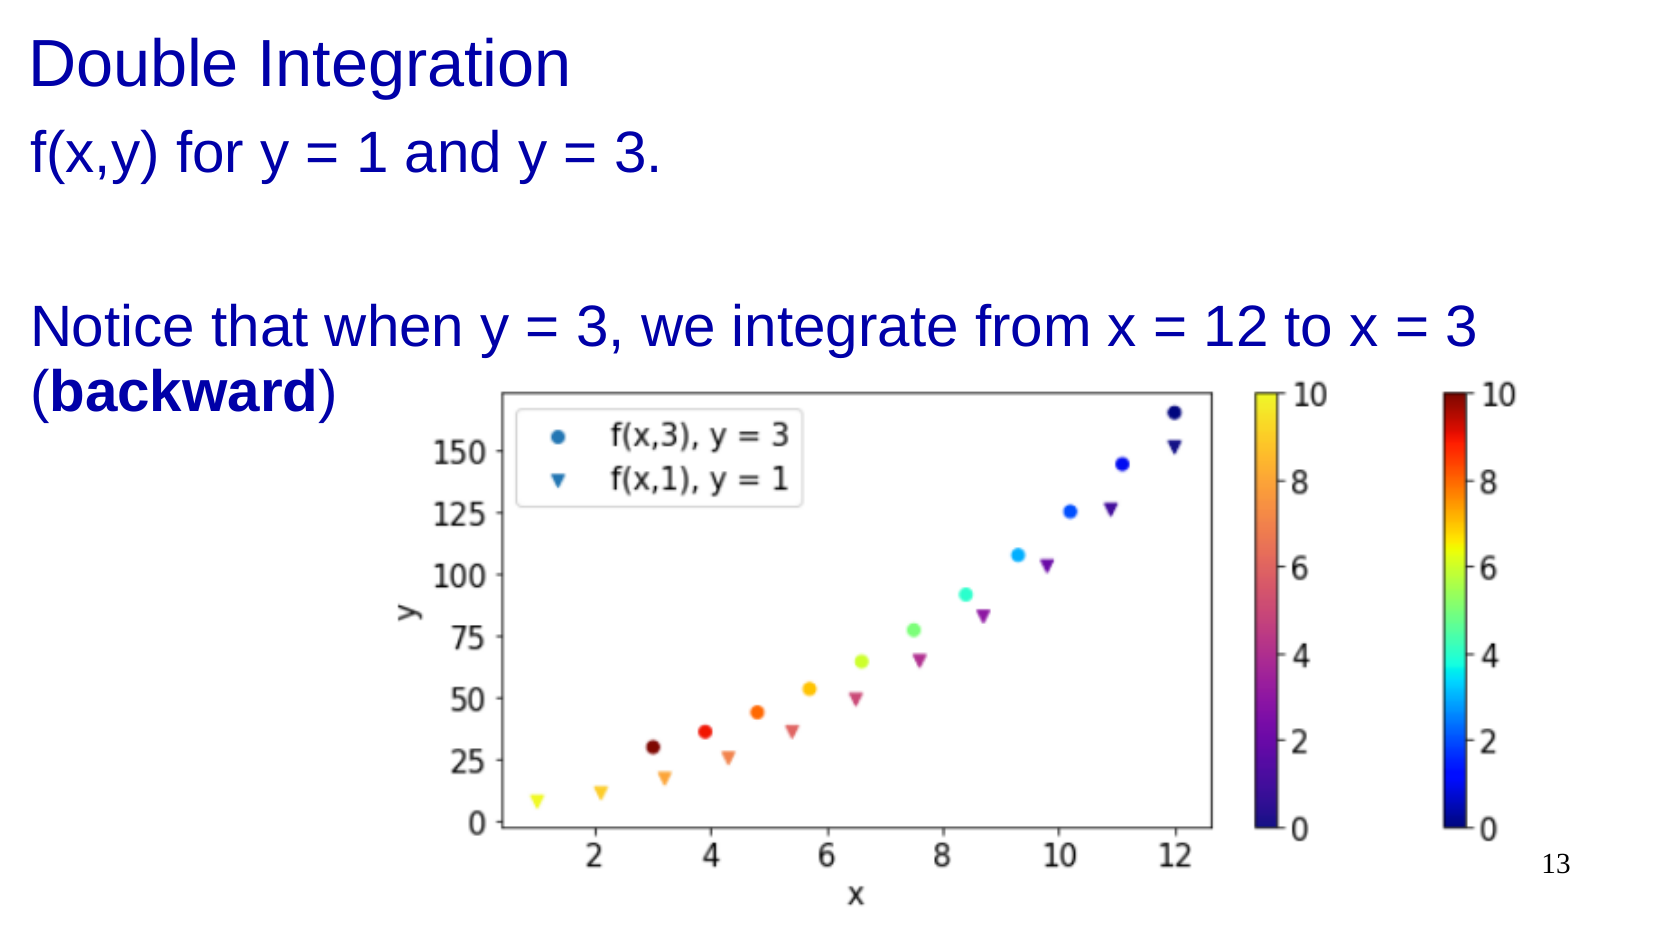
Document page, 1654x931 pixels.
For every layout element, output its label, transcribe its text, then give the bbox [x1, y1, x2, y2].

picture [375, 374, 1522, 912]
list f(x,y) for y = 1 and y = 3. Notice that when y = 3, we integrate from x = 12 to x = 3 (backward) [30, 120, 1645, 916]
title Double Integration [28, 21, 1626, 106]
